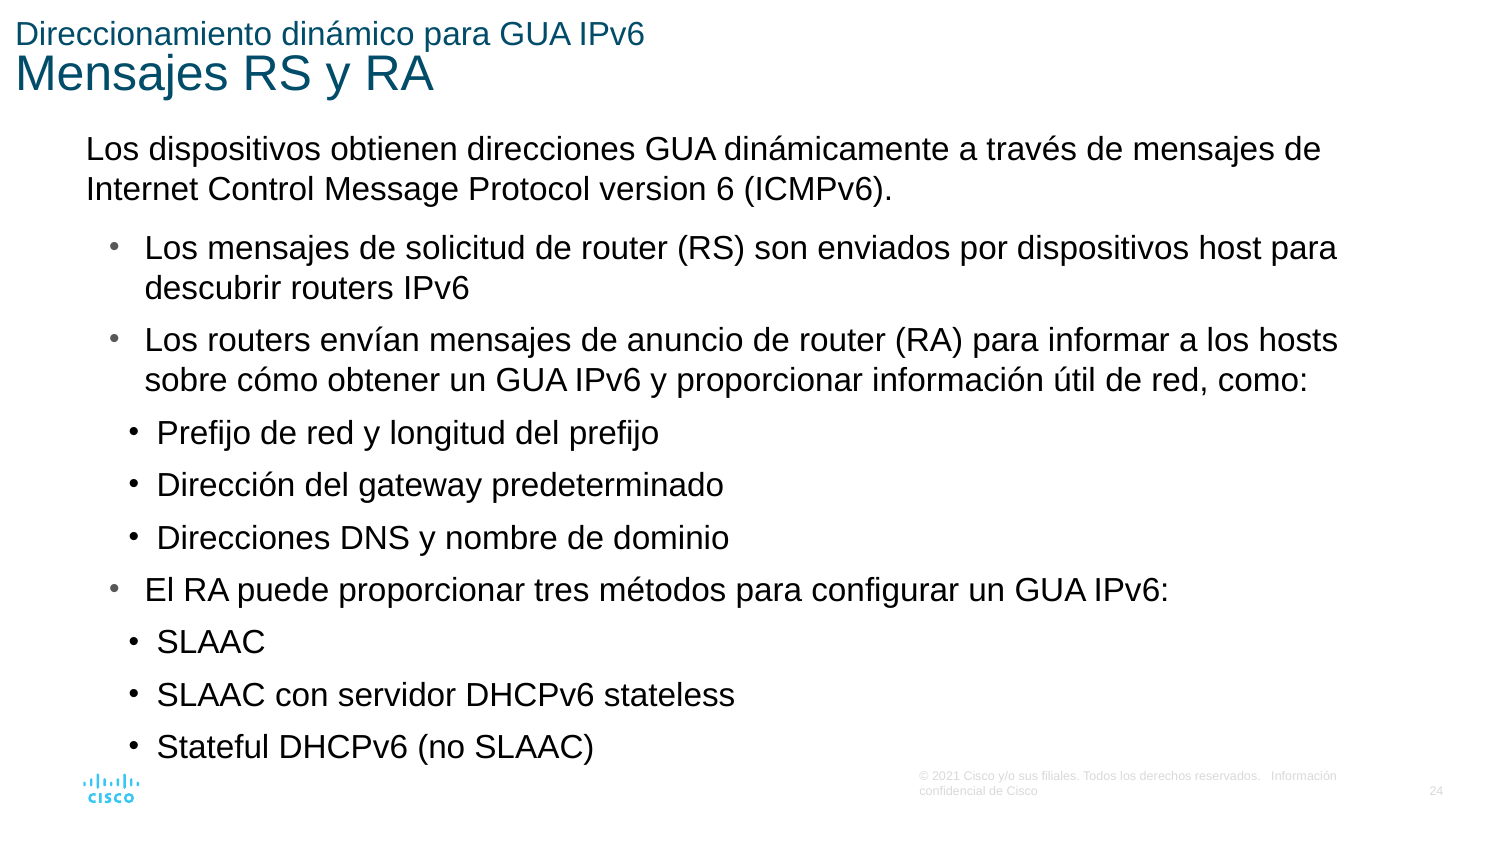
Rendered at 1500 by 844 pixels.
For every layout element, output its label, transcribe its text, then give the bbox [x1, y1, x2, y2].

title Direccionamiento dinámico para GUA IPv6 Mensajes RS y RA [0, 0, 1369, 121]
list Los dispositivos obtienen direcciones GUA dinámicamente a través de mensajes de Internet Control Message Protocol version 6 (ICMPv6). Los mensajes de solicitud de router (RS) son enviados por dispositivos host para descubrir routers IPv6 Los routers envían mensajes de anuncio de router (RA) para informar a los hosts sobre cómo obtener un GUA IPv6 y proporcionar información útil de red, como: Prefijo de red y longitud del prefijo Dirección del gateway predeterminado Direcciones DNS y nombre de dominio El RA puede proporcionar tres métodos para configurar un GUA IPv6: SLAAC SLAAC con servidor DHCPv6 stateless Stateful DHCPv6 (no SLAAC) [70, 120, 1406, 705]
